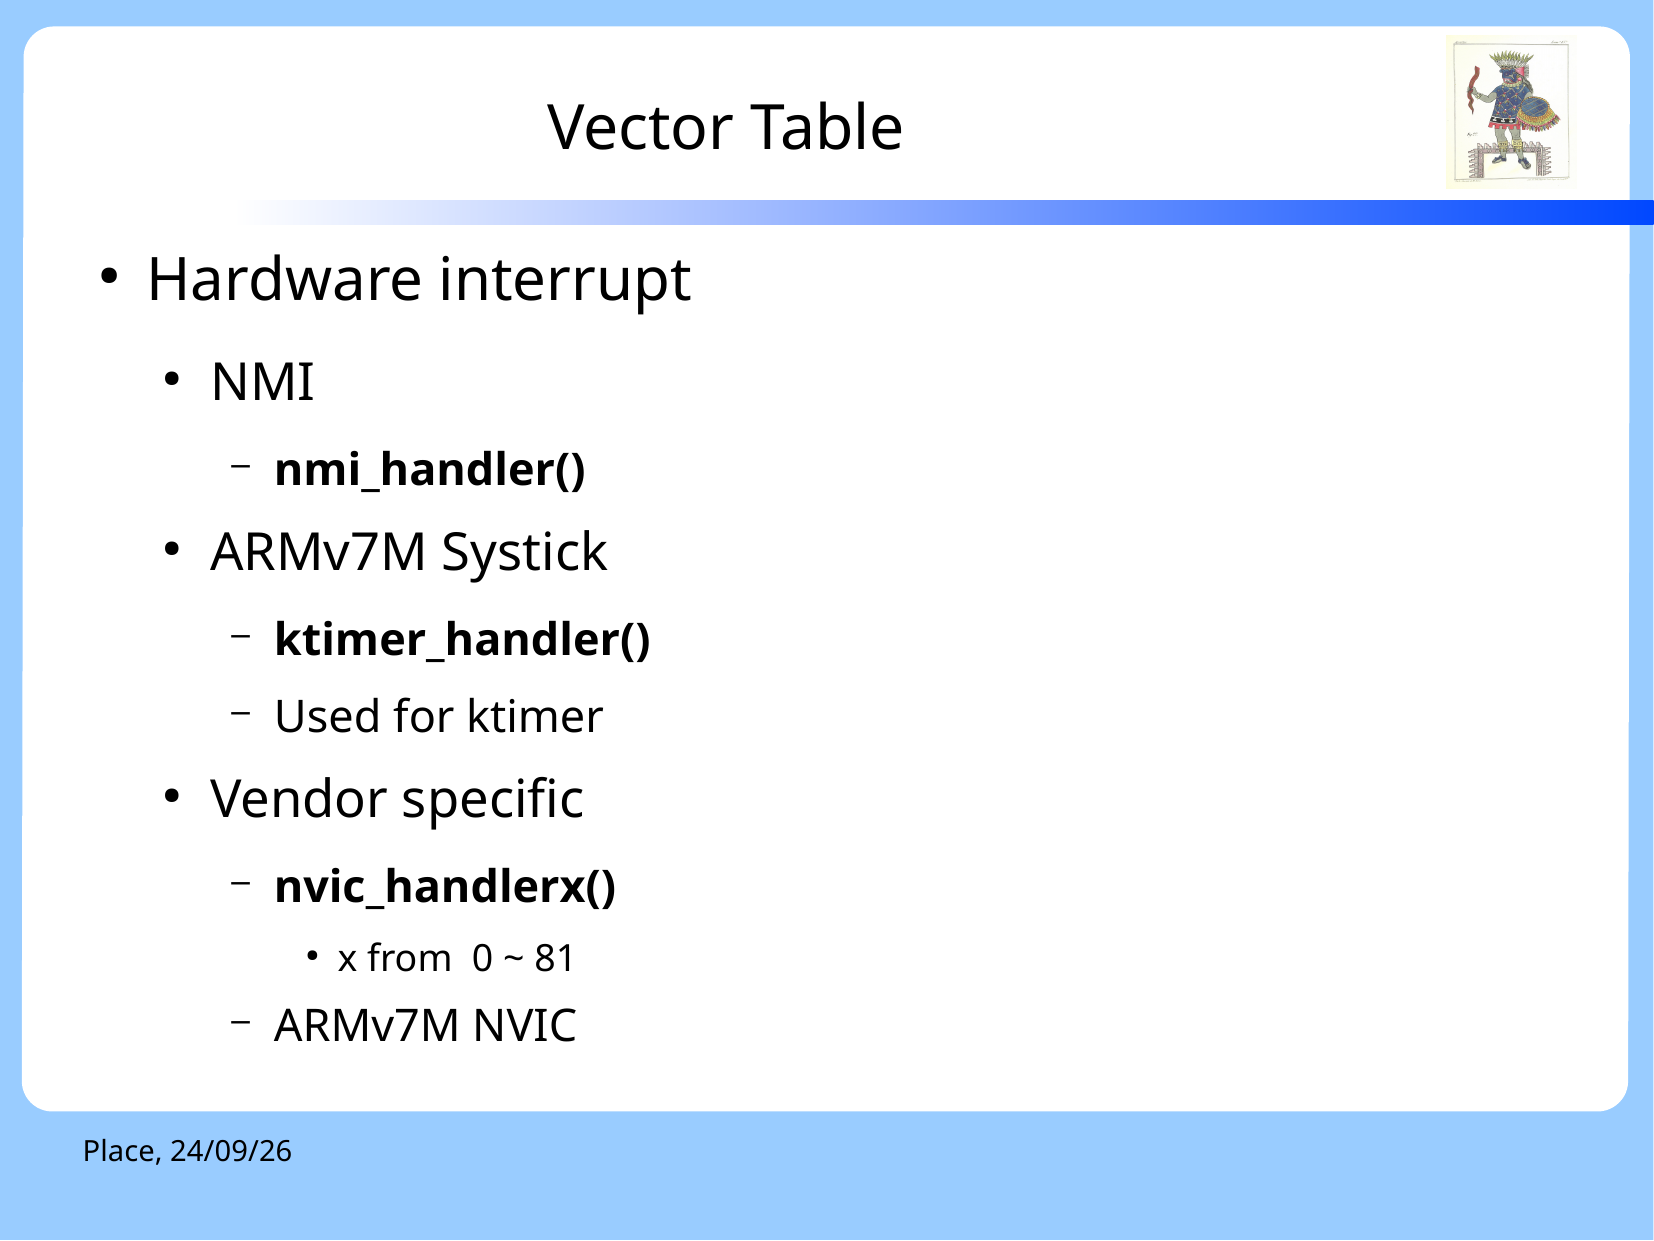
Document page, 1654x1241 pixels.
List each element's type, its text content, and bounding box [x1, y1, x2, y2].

title Vector Table [82, 49, 1371, 201]
picture [1446, 35, 1577, 189]
list Hardware interrupt NMI nmi_handler() ARMv7M Systick ktimer_handler() Used for ktimer Vendor specific nvic_handlerx() x from 0 ~ 81 ARMv7M NVIC [82, 236, 1571, 1055]
